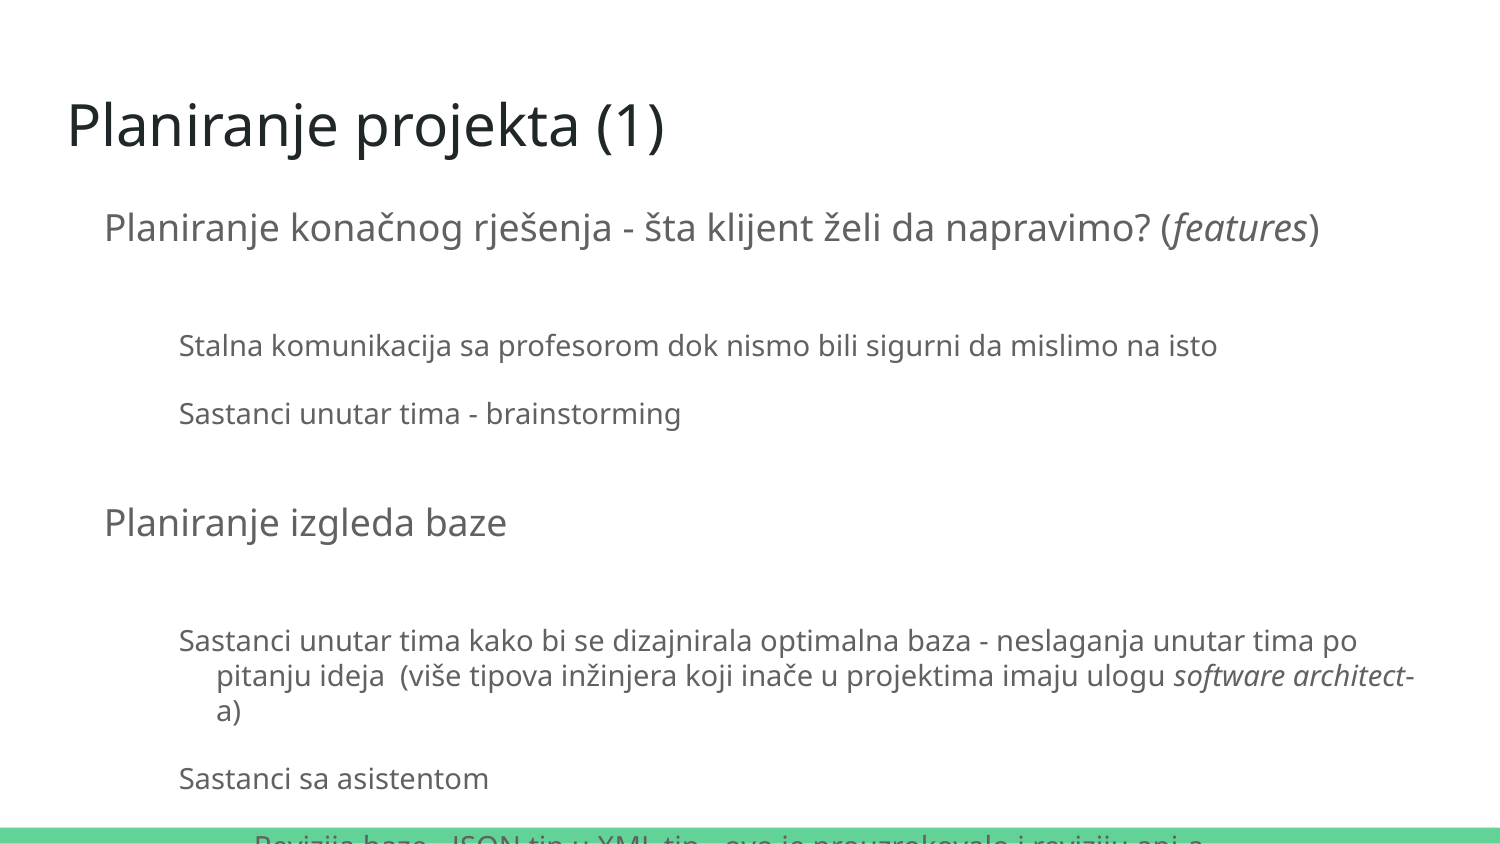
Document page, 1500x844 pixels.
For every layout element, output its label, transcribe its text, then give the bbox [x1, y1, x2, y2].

title Planiranje projekta (1) [51, 72, 1449, 167]
list Planiranje konačnog rješenja - šta klijent želi da napravimo? (features) Stalna komunikacija sa profesorom dok nismo bili sigurni da mislimo na isto Sastanci unutar tima - brainstorming Planiranje izgleda baze Sastanci unutar tima kako bi se dizajnirala optimalna baza - neslaganja unutar tima po pitanju ideja (više tipova inžinjera koji inače u projektima imaju ulogu software architect-a) Sastanci sa asistentom Revizija baze - JSON tip u XML tip - ovo je prouzrokovalo i reviziju api-a [51, 189, 1449, 750]
